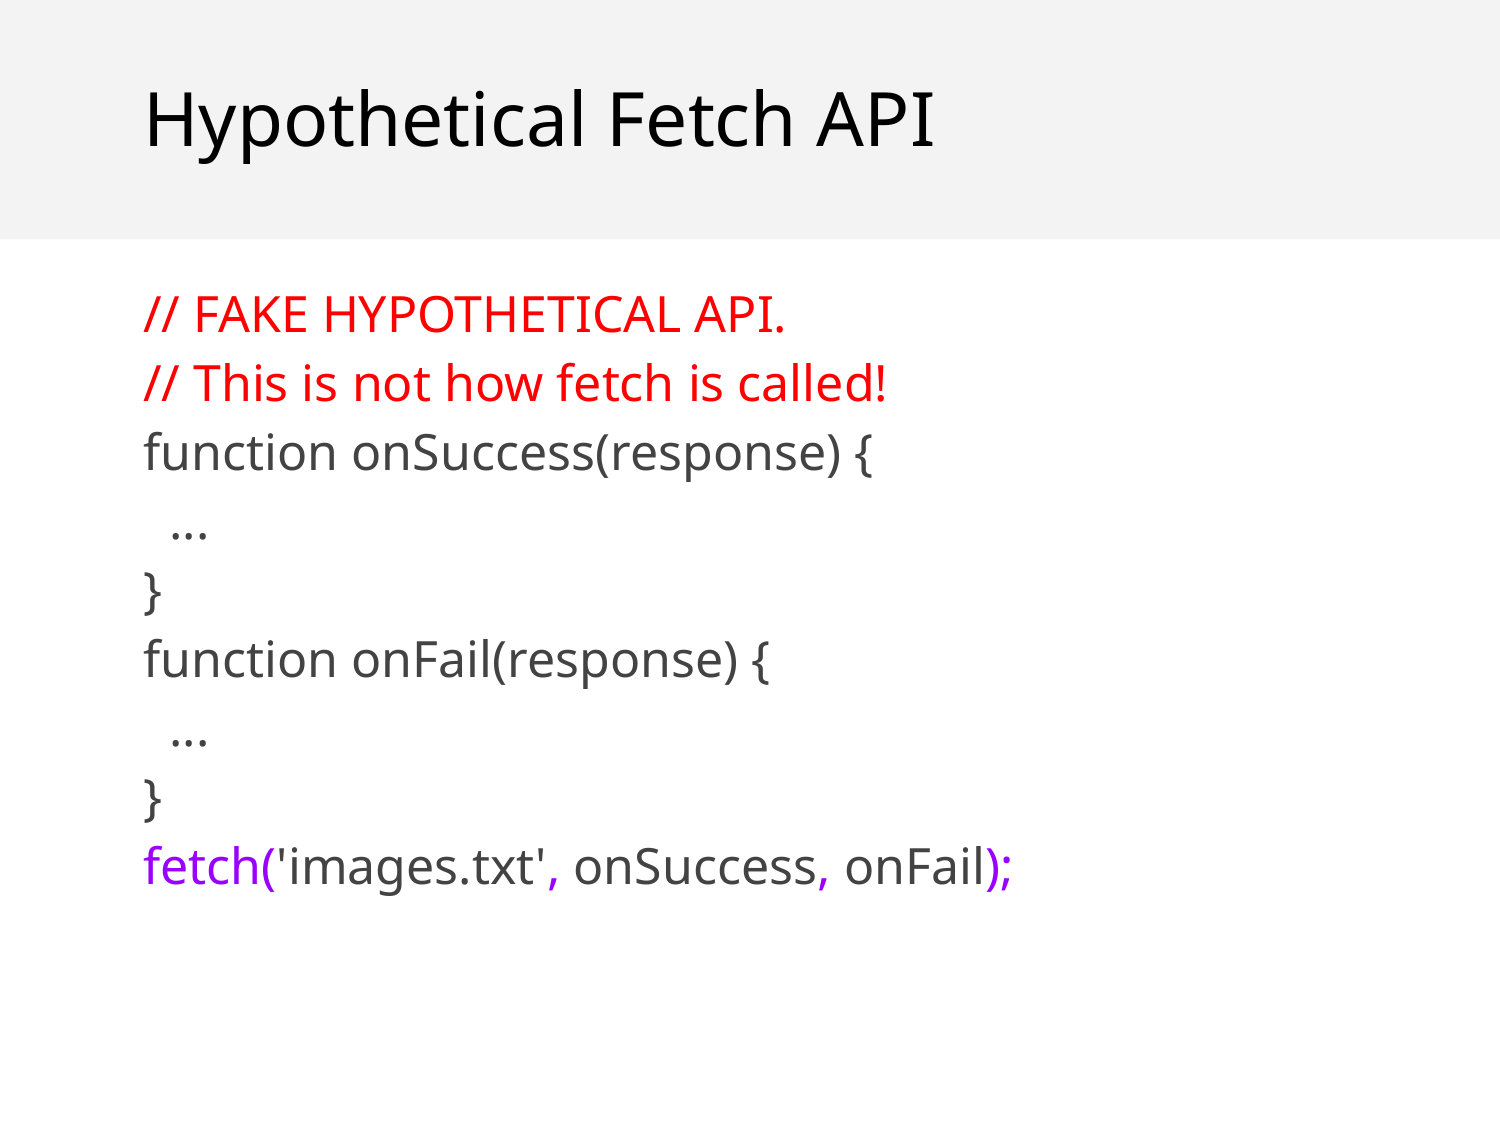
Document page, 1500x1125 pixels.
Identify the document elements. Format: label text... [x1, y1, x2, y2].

list // FAKE HYPOTHETICAL API. // This is not how fetch is called! function onSuccess(response) { ... } function onFail(response) { ... } fetch('images.txt', onSuccess, onFail); [128, 258, 1425, 1046]
title Hypothetical Fetch API [128, 56, 1372, 183]
